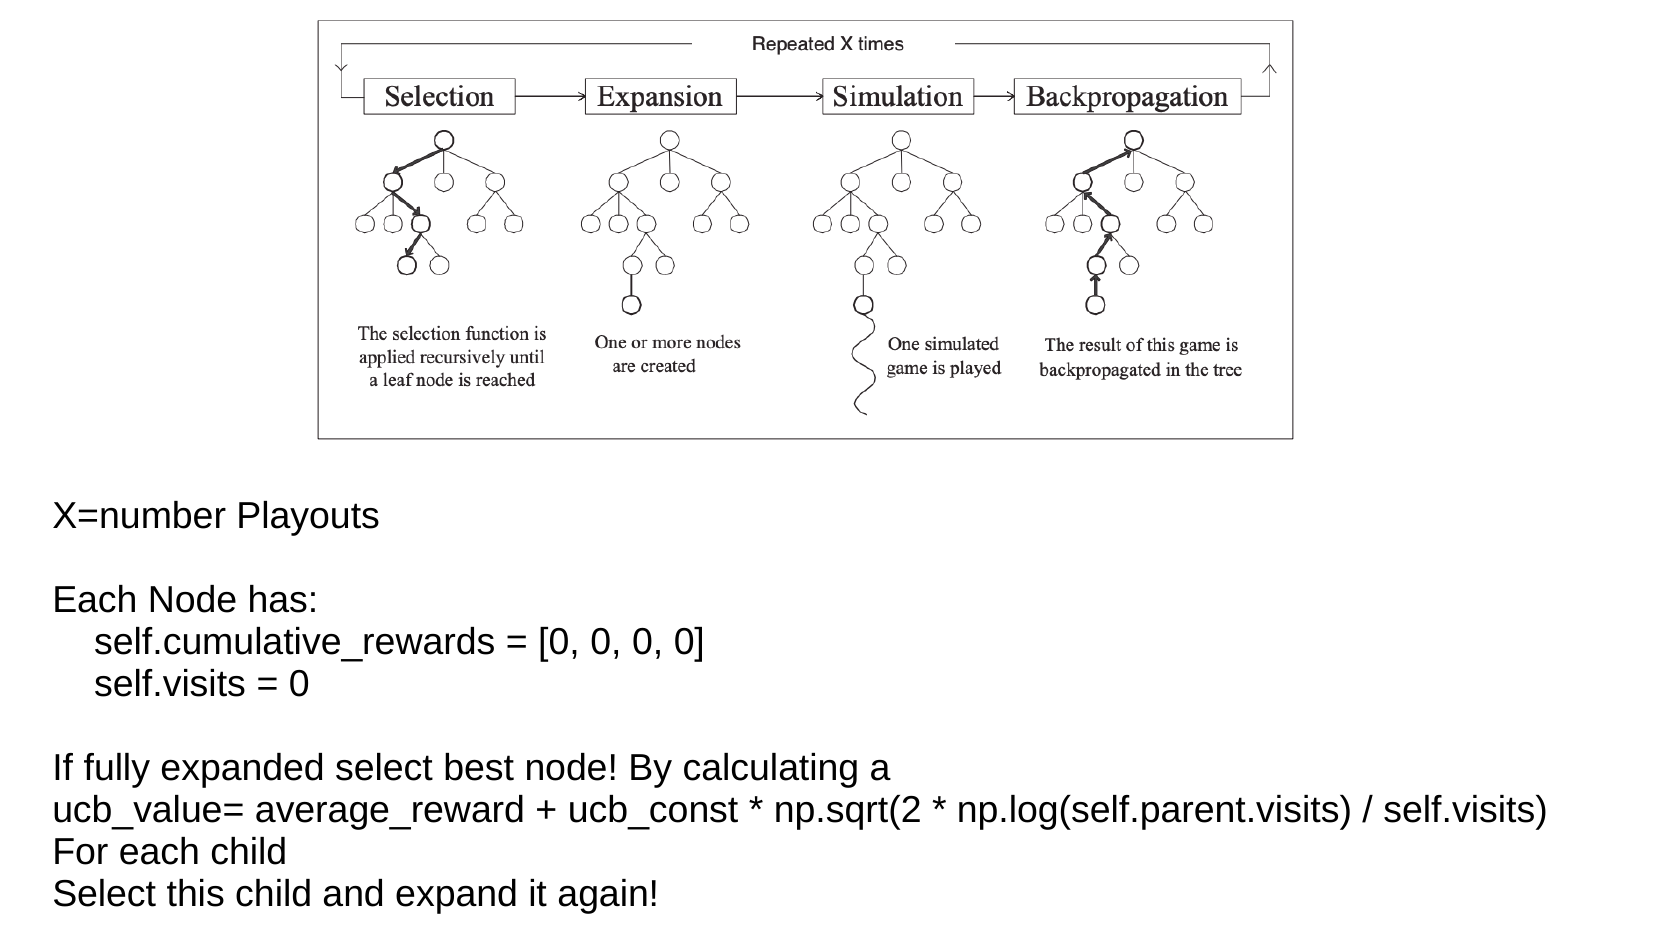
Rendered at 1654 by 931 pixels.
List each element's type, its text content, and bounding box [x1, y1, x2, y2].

picture [291, 0, 1313, 468]
text_box X=number Playouts Each Node has: self.cumulative_rewards = [0, 0, 0, 0] self.visits = 0 If fully expanded select best node! By calculating a ucb_value= average_reward + ucb_const * np.sqrt(2 * np.log(self.parent.visits) / self.visits) For each child Select this child and expand it again! [37, 487, 1654, 923]
